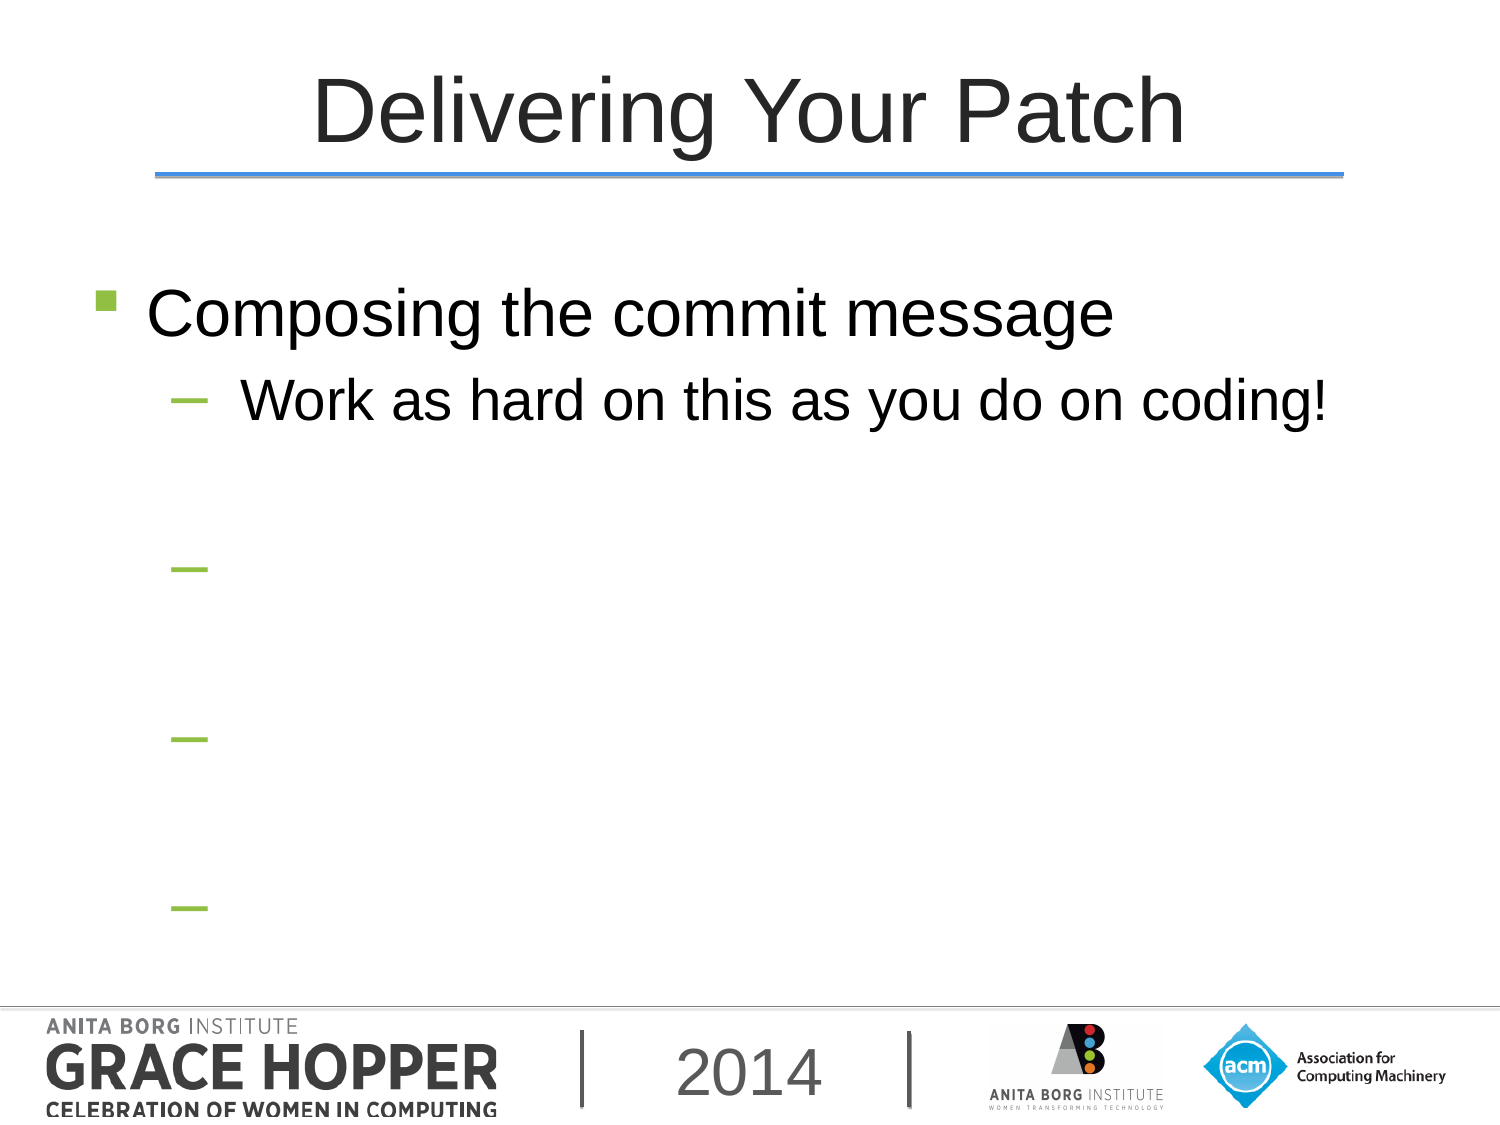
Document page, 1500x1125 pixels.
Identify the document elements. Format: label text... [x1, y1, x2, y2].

picture [989, 1024, 1163, 1110]
title Delivering Your Patch [75, 19, 1425, 191]
list Composing the commit message Work as hard on this as you do on coding! Read existing examples Be concise, yet thorough Use imperative language [75, 262, 1425, 1005]
